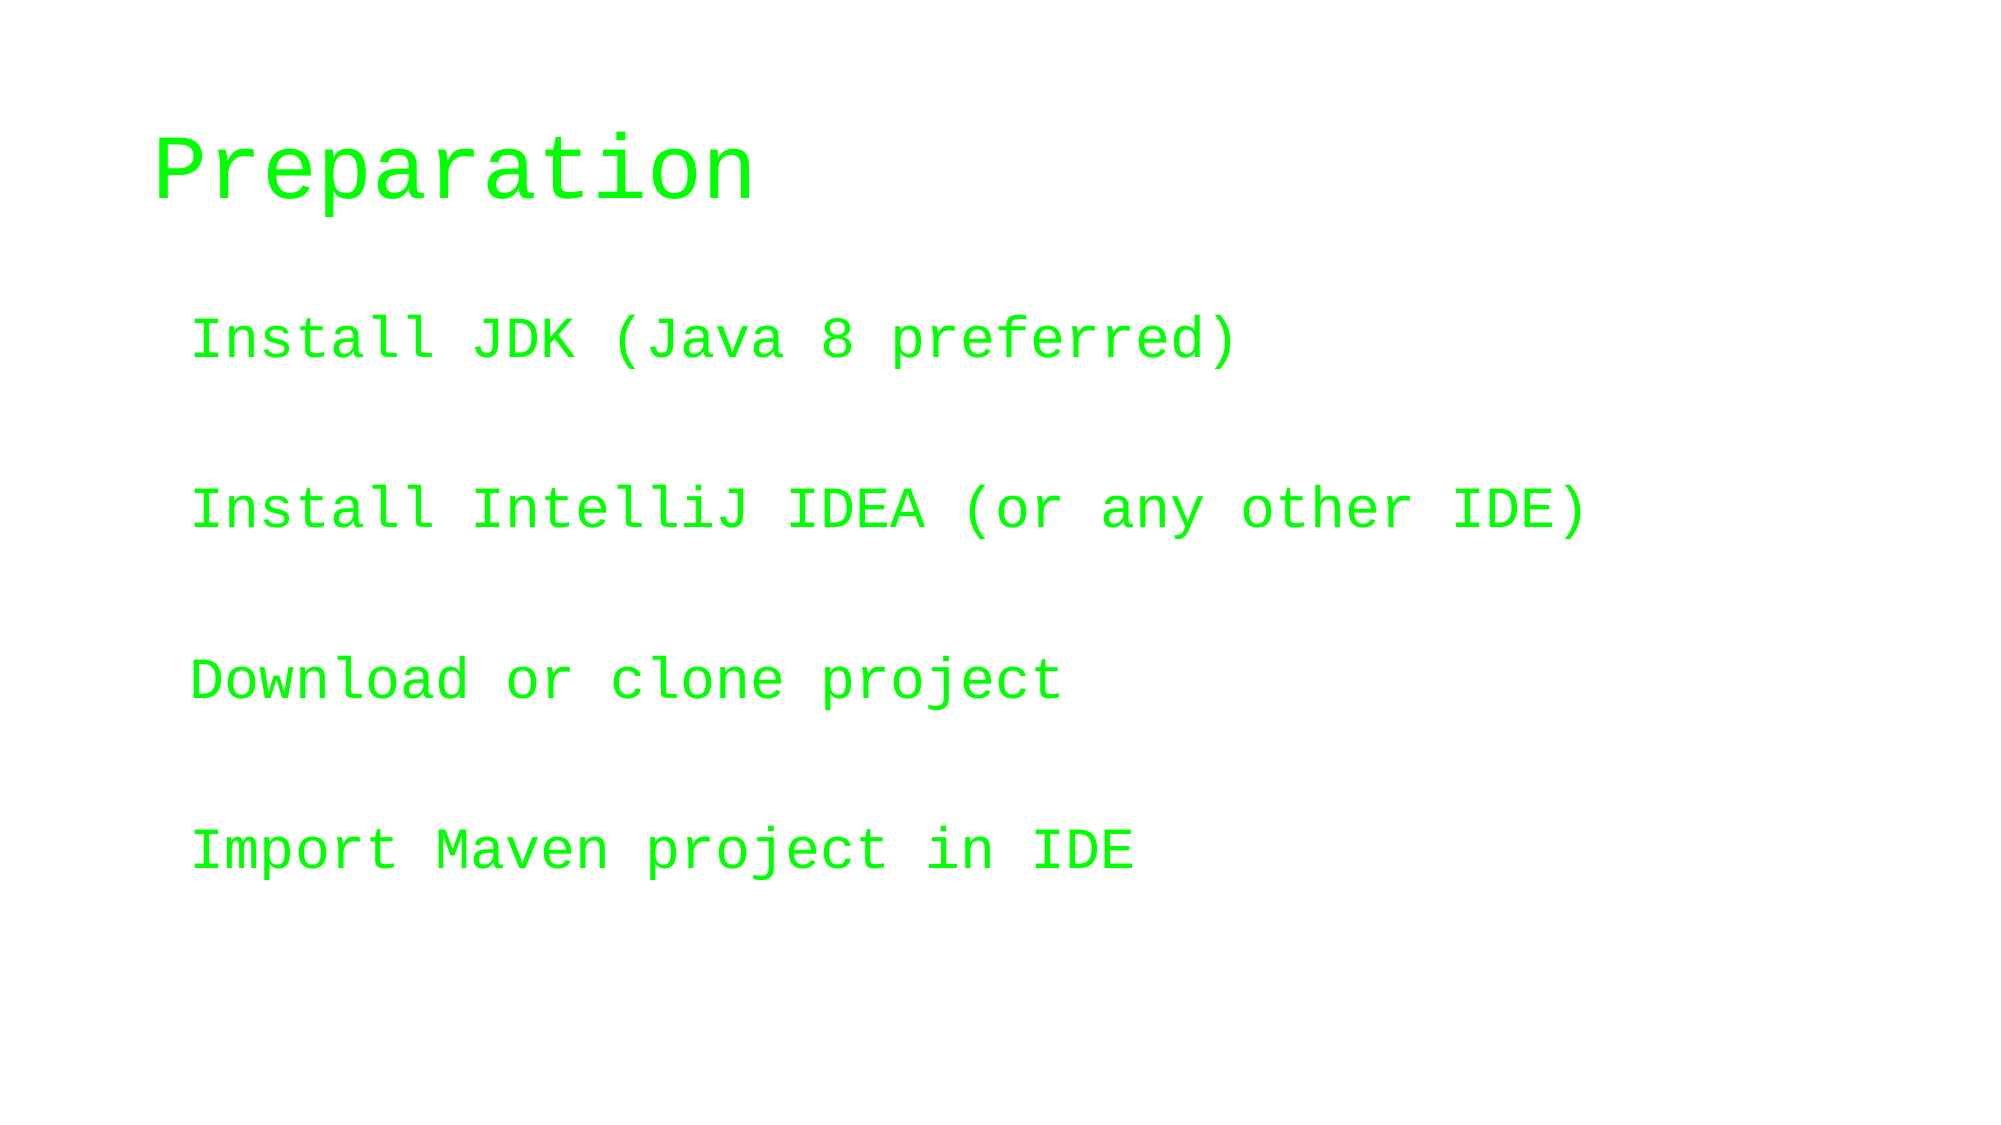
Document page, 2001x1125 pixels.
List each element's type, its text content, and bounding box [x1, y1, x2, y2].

list Install JDK (Java 8 preferred) Install IntelliJ IDEA (or any other IDE) Download or clone project Import Maven project in IDE [137, 299, 1863, 1014]
title Preparation [137, 59, 1863, 278]
